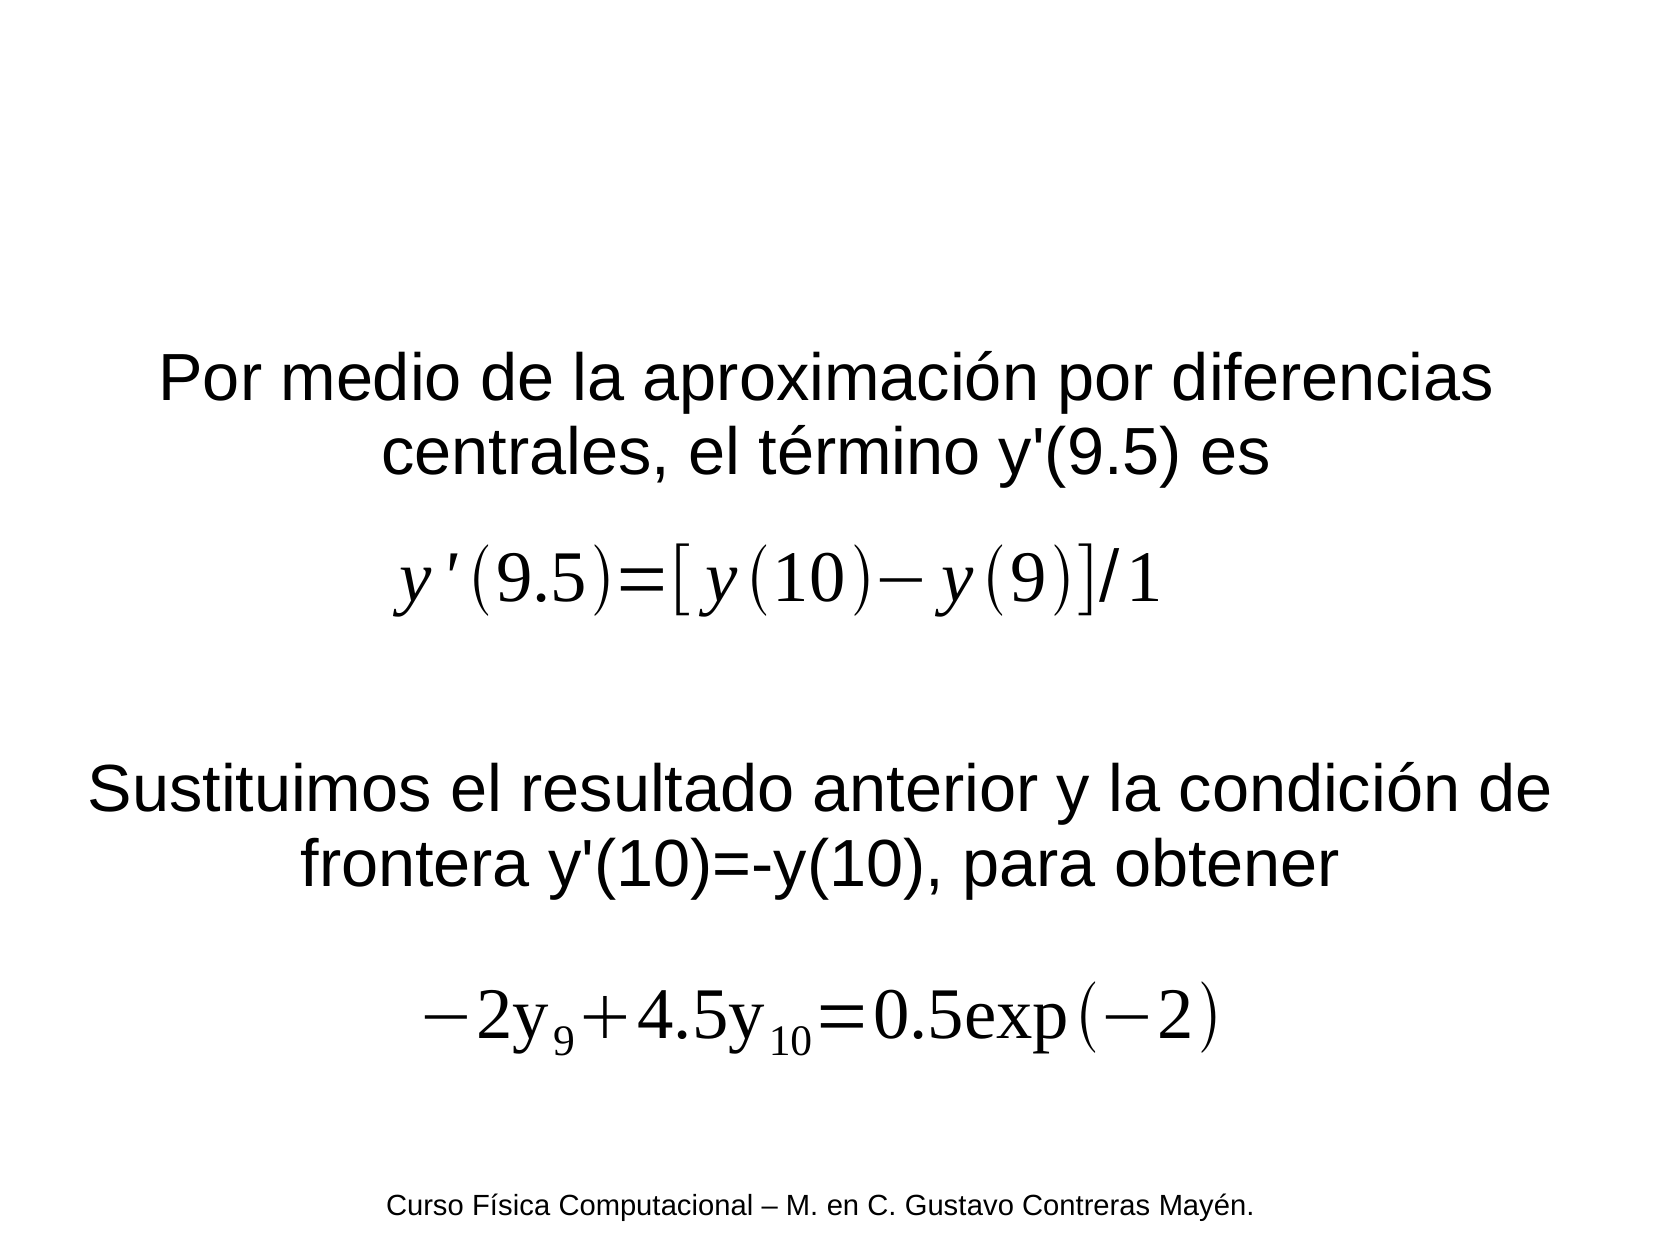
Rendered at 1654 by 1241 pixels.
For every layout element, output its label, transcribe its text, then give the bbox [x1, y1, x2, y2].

chart [383, 537, 1168, 621]
chart [410, 974, 1227, 1067]
text_box Sustituimos el resultado anterior y la condición de frontera y'(10)=-y(10), para obtener [76, 708, 1565, 943]
subtitle Por medio de la aproximación por diferencias centrales, el término y'(9.5) es [82, 297, 1571, 532]
